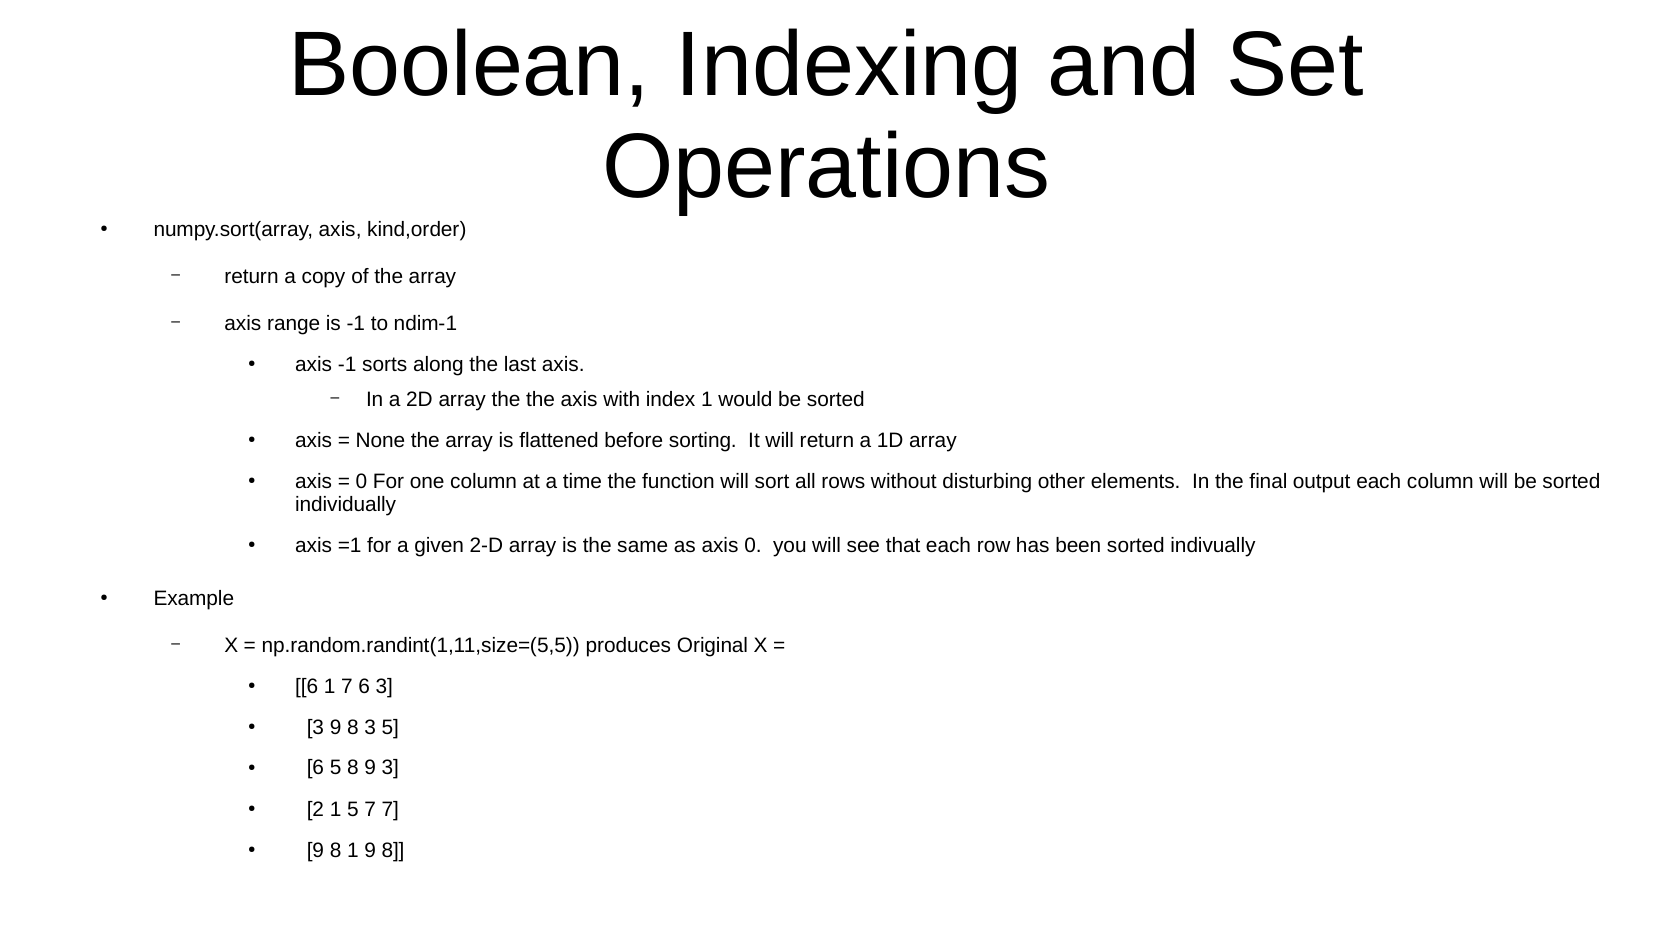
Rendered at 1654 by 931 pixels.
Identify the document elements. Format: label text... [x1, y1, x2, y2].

title Boolean, Indexing and Set Operations [82, 12, 1571, 217]
list numpy.sort(array, axis, kind,order) return a copy of the array axis range is -1 to ndim-1 axis -1 sorts along the last axis. In a 2D array the the axis with index 1 would be sorted axis = None the array is flattened before sorting. It will return a 1D array axis = 0 For one column at a time the function will sort all rows without disturbing other elements. In the final output each column will be sorted individually axis =1 for a given 2-D array is the same as axis 0. you will see that each row has been sorted indivually Example X = np.random.randint(1,11,size=(5,5)) produces Original X = [[6 1 7 6 3] [3 9 8 3 5] [6 5 8 9 3] [2 1 5 7 7] [9 8 1 9 8]] [82, 217, 1621, 901]
